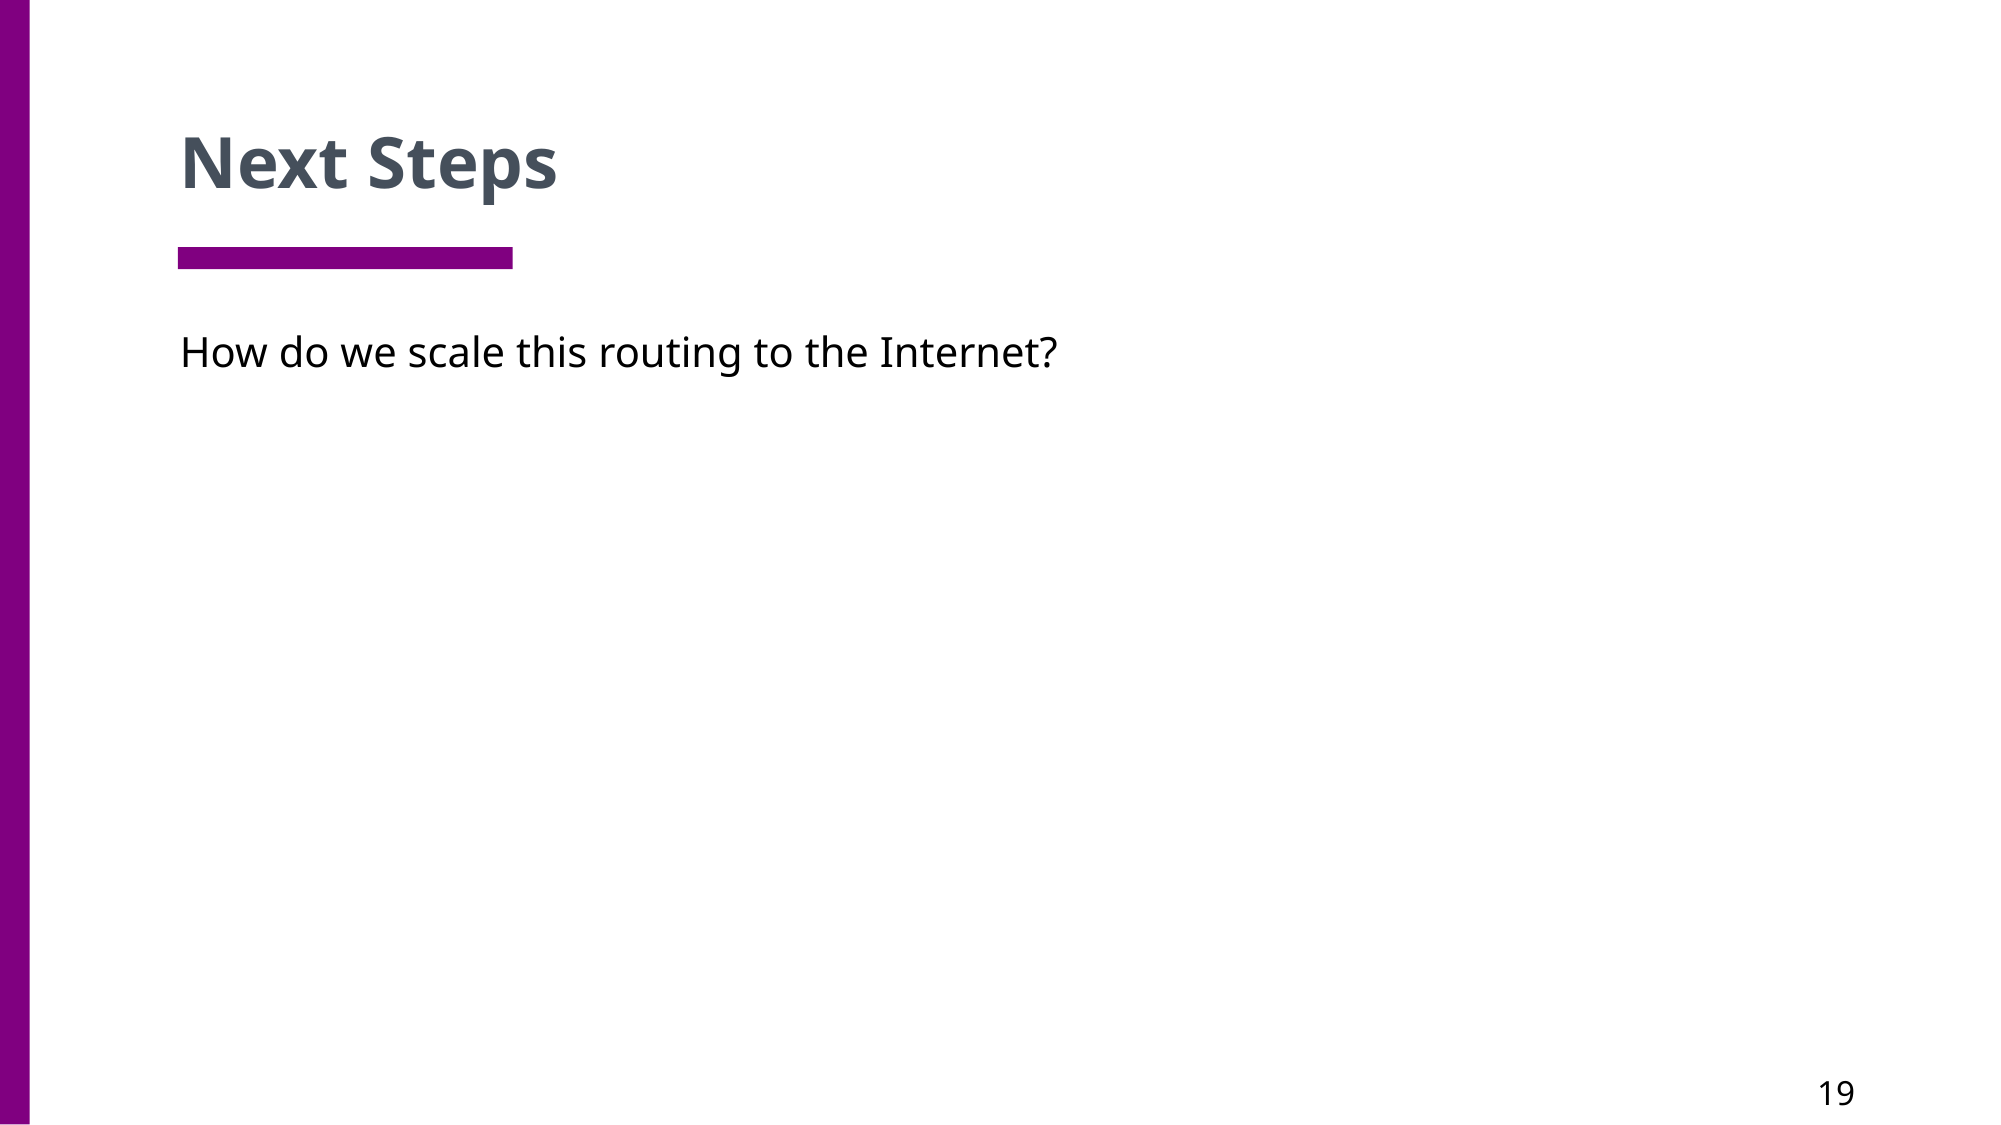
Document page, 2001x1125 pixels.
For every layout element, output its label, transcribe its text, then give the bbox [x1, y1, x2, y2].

text_box Next Steps [165, 104, 766, 207]
text_box How do we scale this routing to the Internet? [165, 314, 1834, 687]
